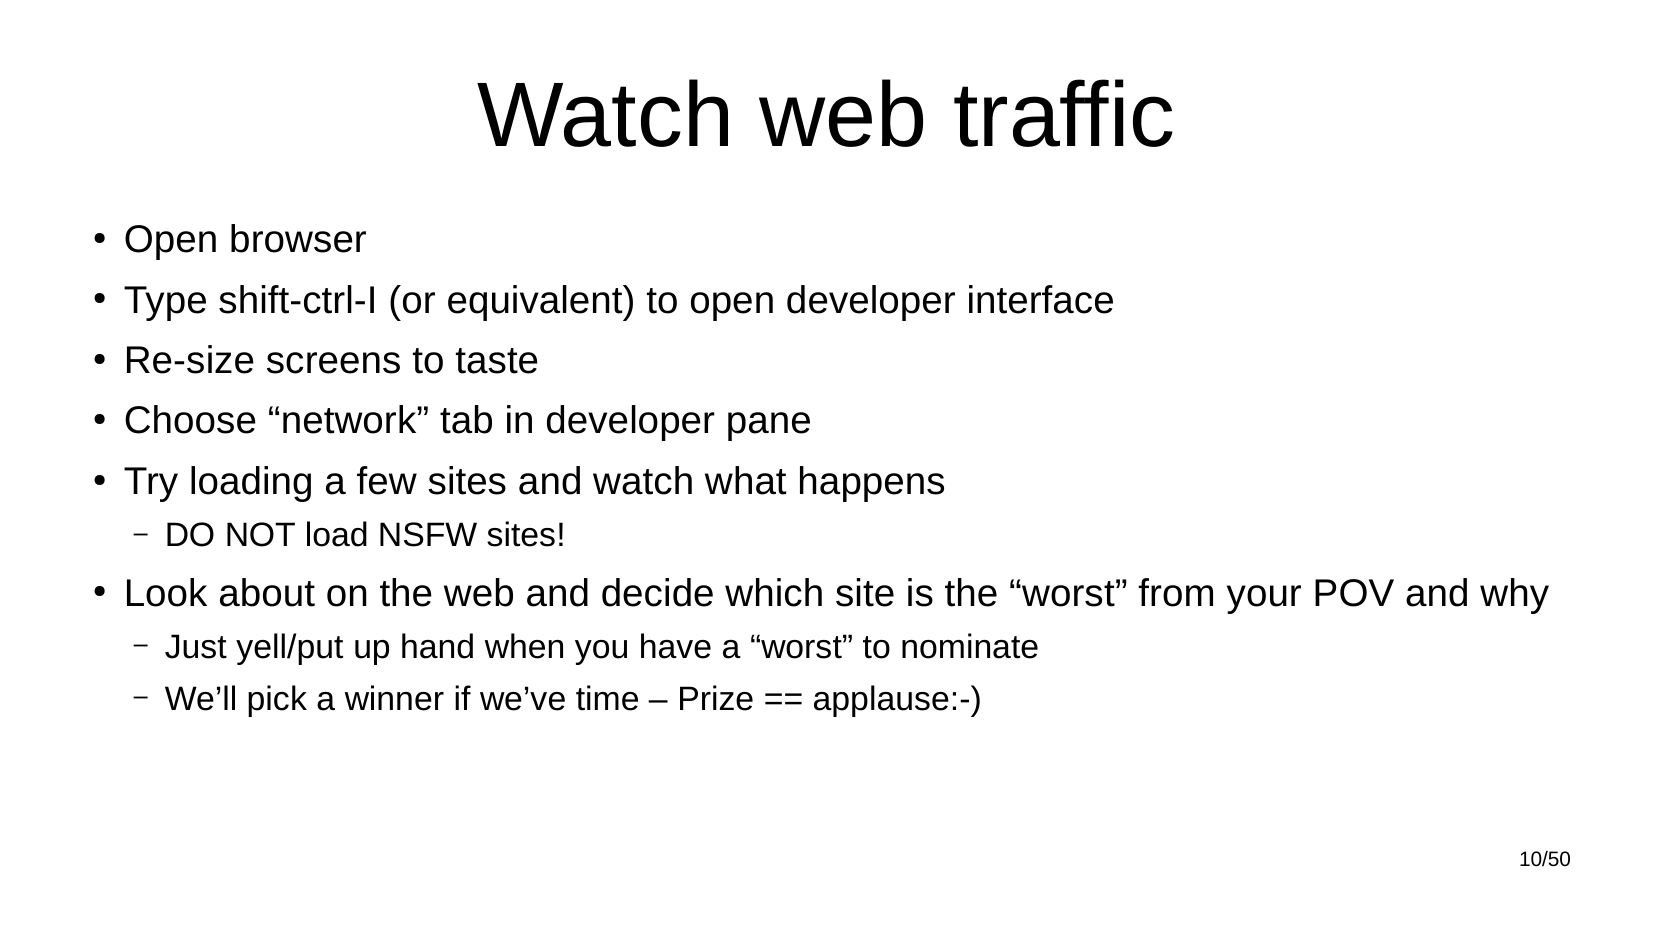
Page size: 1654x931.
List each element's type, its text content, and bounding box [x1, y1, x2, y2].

title Watch web traffic [82, 37, 1571, 193]
list Open browser Type shift-ctrl-I (or equivalent) to open developer interface Re-size screens to taste Choose “network” tab in developer pane Try loading a few sites and watch what happens DO NOT load NSFW sites! Look about on the web and decide which site is the “worst” from your POV and why Just yell/put up hand when you have a “worst” to nominate We’ll pick a winner if we’ve time – Prize == applause:-) [82, 217, 1571, 758]
